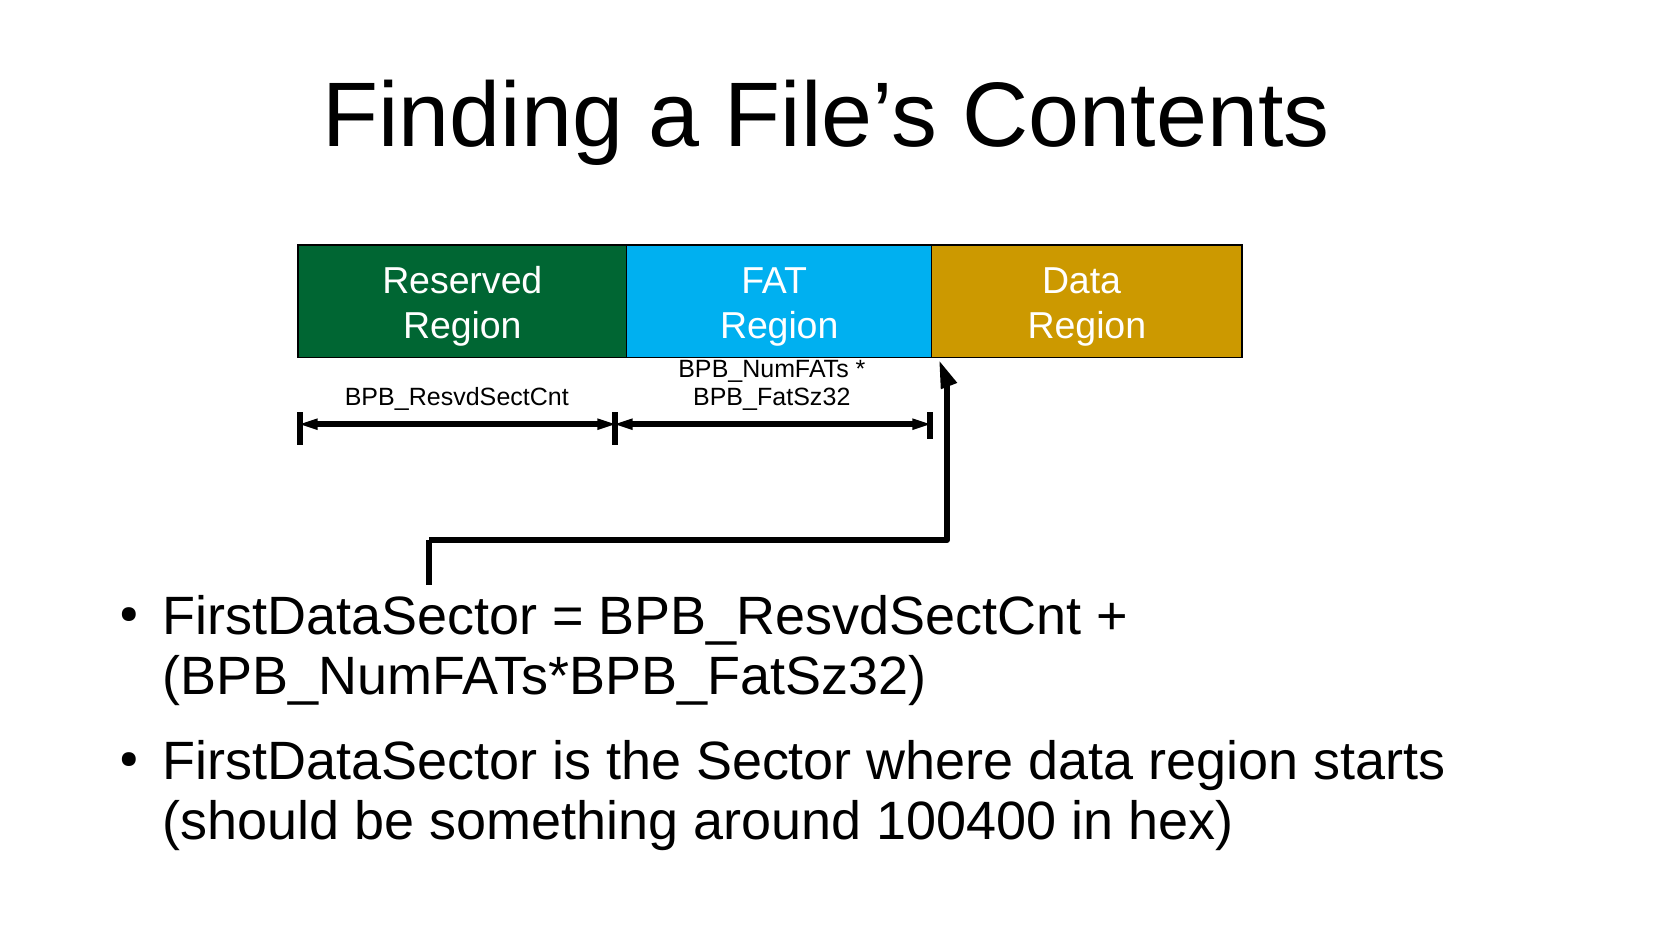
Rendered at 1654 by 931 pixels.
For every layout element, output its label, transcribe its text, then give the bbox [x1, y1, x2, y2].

list FirstDataSector = BPB_ResvdSectCnt + (BPB_NumFATs*BPB_FatSz32) FirstDataSector is the Sector where data region starts (should be something around 100400 in hex) [105, 585, 1594, 856]
text_box Data Region [931, 245, 1242, 358]
text_box Reserved Region [298, 245, 626, 358]
text_box FAT Region [626, 245, 931, 358]
title Finding a File’s Contents [82, 37, 1571, 193]
